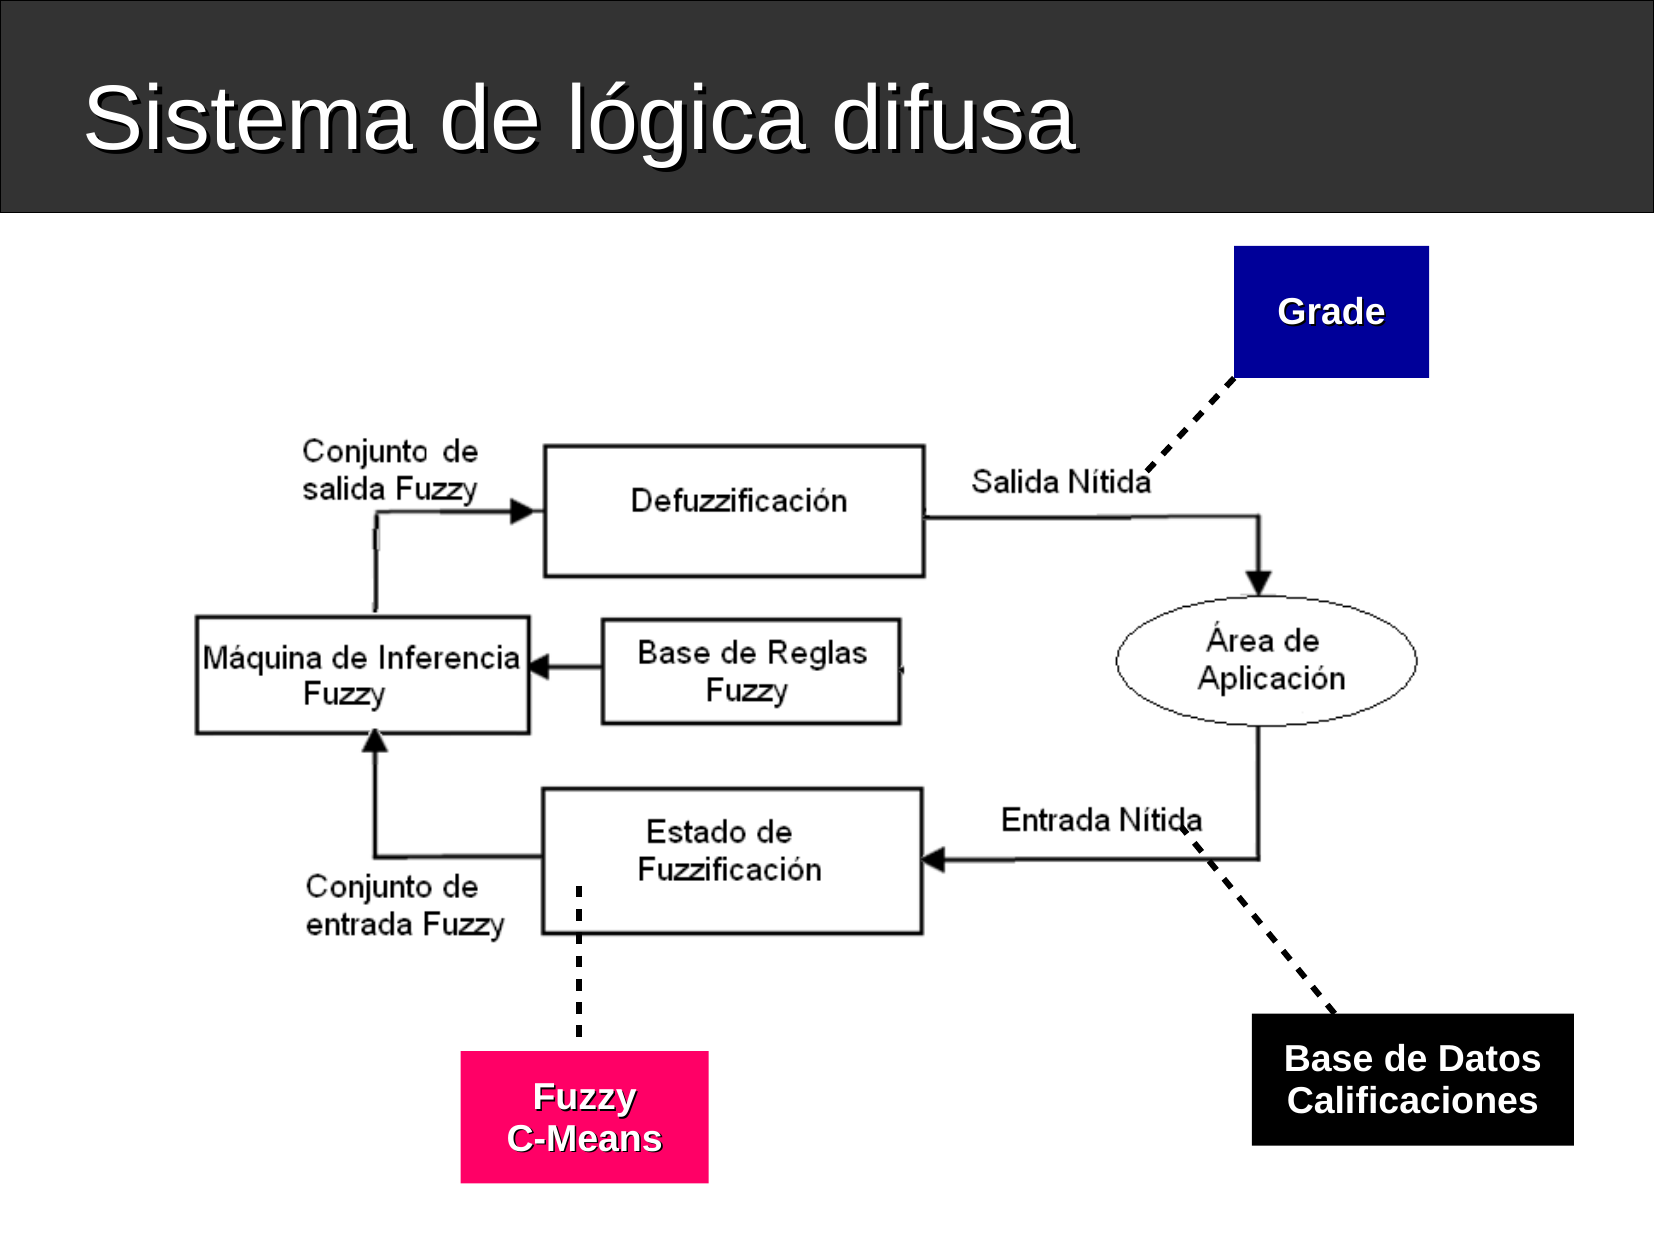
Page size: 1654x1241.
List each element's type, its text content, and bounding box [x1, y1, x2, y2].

text_box Fuzzy C-Means [460, 1051, 709, 1184]
picture [181, 425, 1430, 968]
text_box Base de Datos Calificaciones [1251, 1013, 1574, 1146]
text_box Grade [1234, 245, 1430, 378]
text_box [0, 0, 1654, 213]
title Sistema de lógica difusa [82, 15, 1607, 221]
